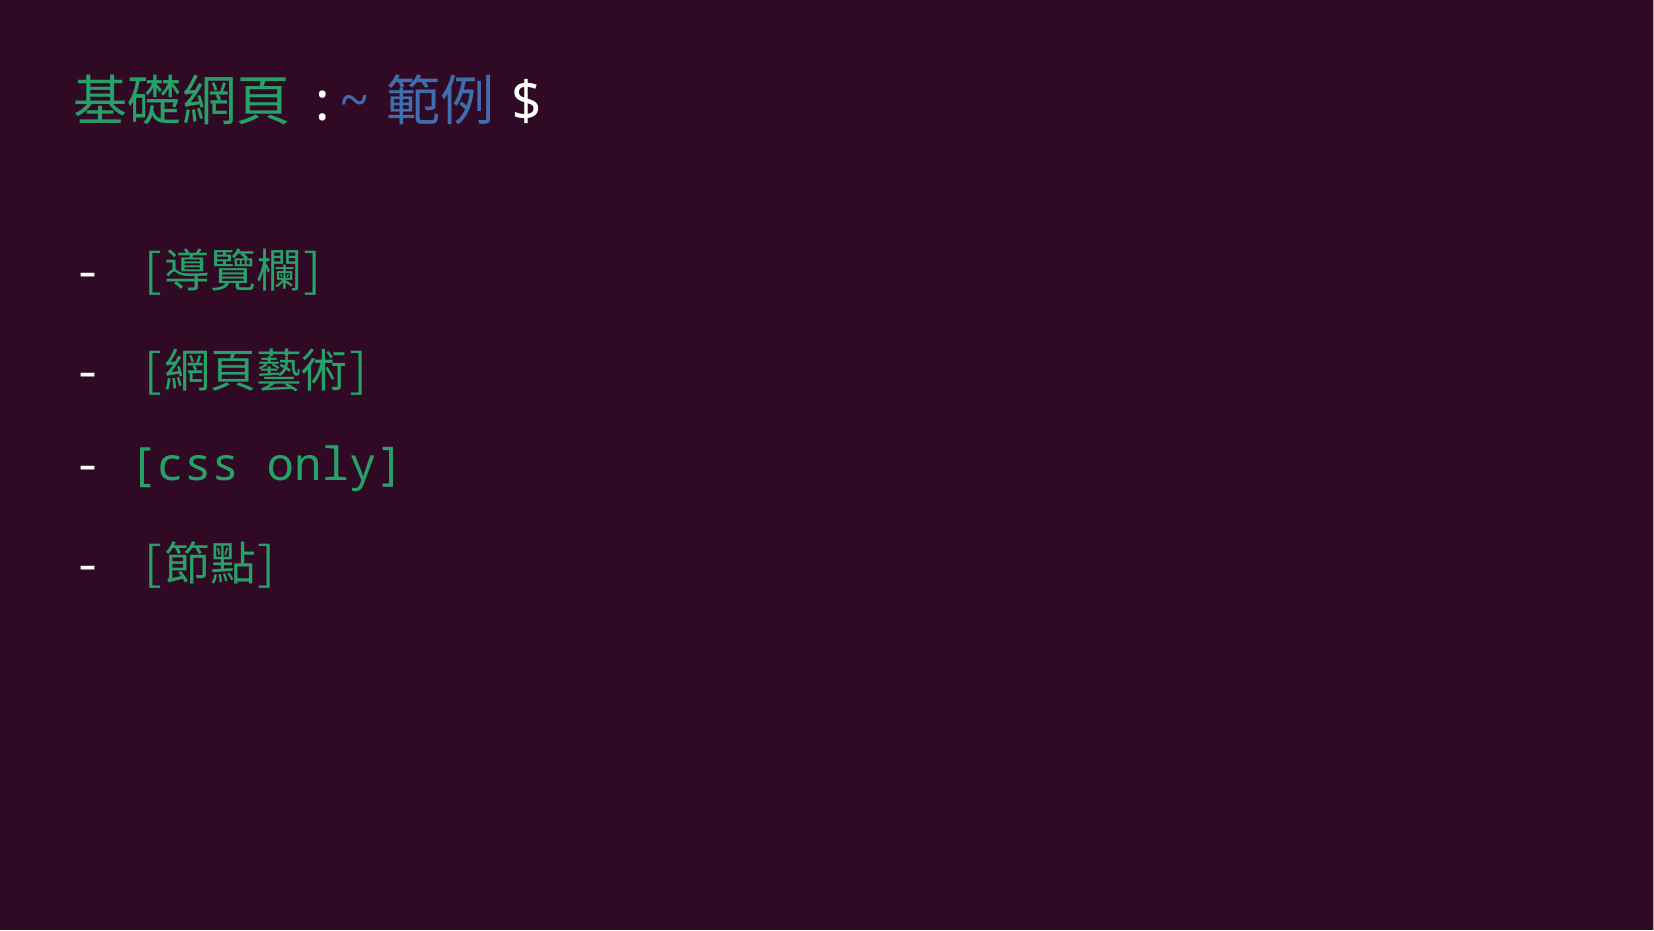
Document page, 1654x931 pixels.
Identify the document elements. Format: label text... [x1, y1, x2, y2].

text_box 基礎網頁:~範例$ [59, 55, 1201, 139]
text_box - [導覽欄] - [網頁藝術] - [css only] - [節點] [59, 193, 1613, 672]
